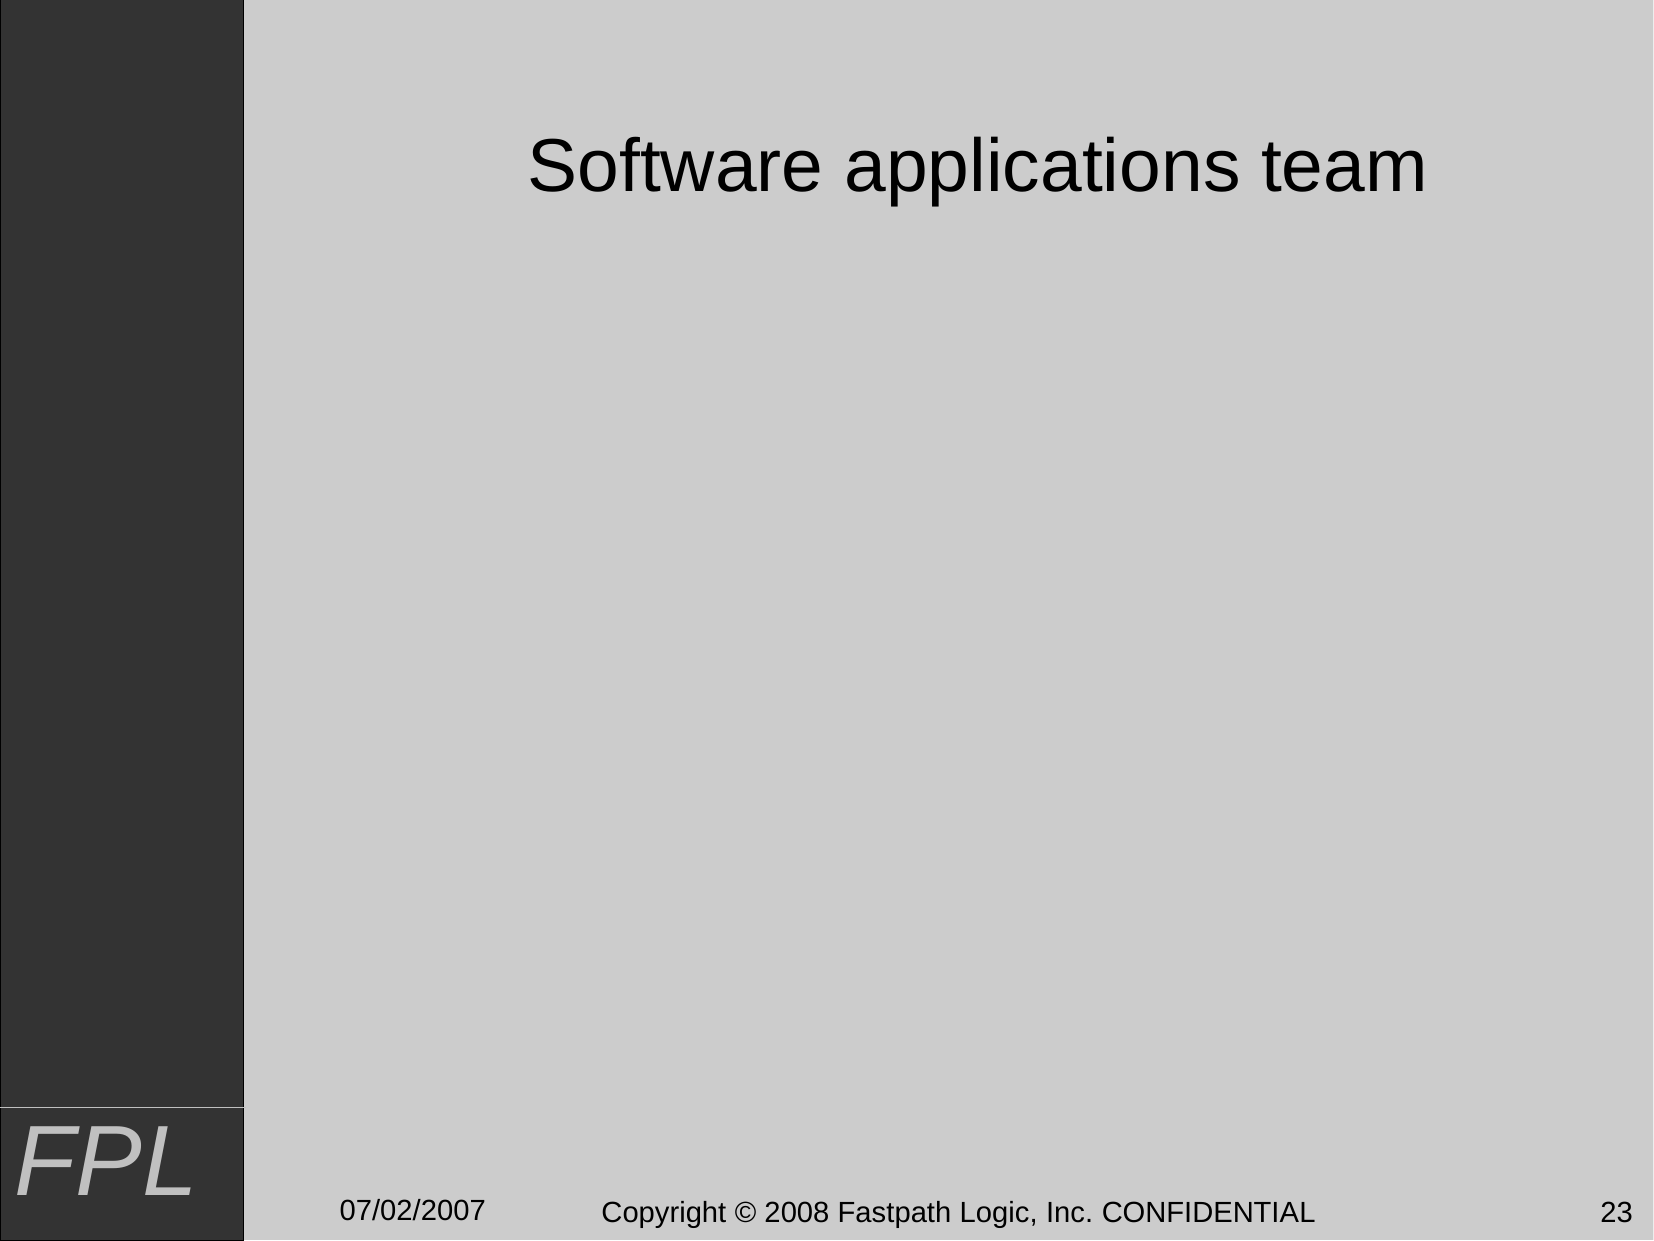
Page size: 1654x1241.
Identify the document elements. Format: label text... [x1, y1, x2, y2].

title Software applications team [427, 57, 1530, 274]
